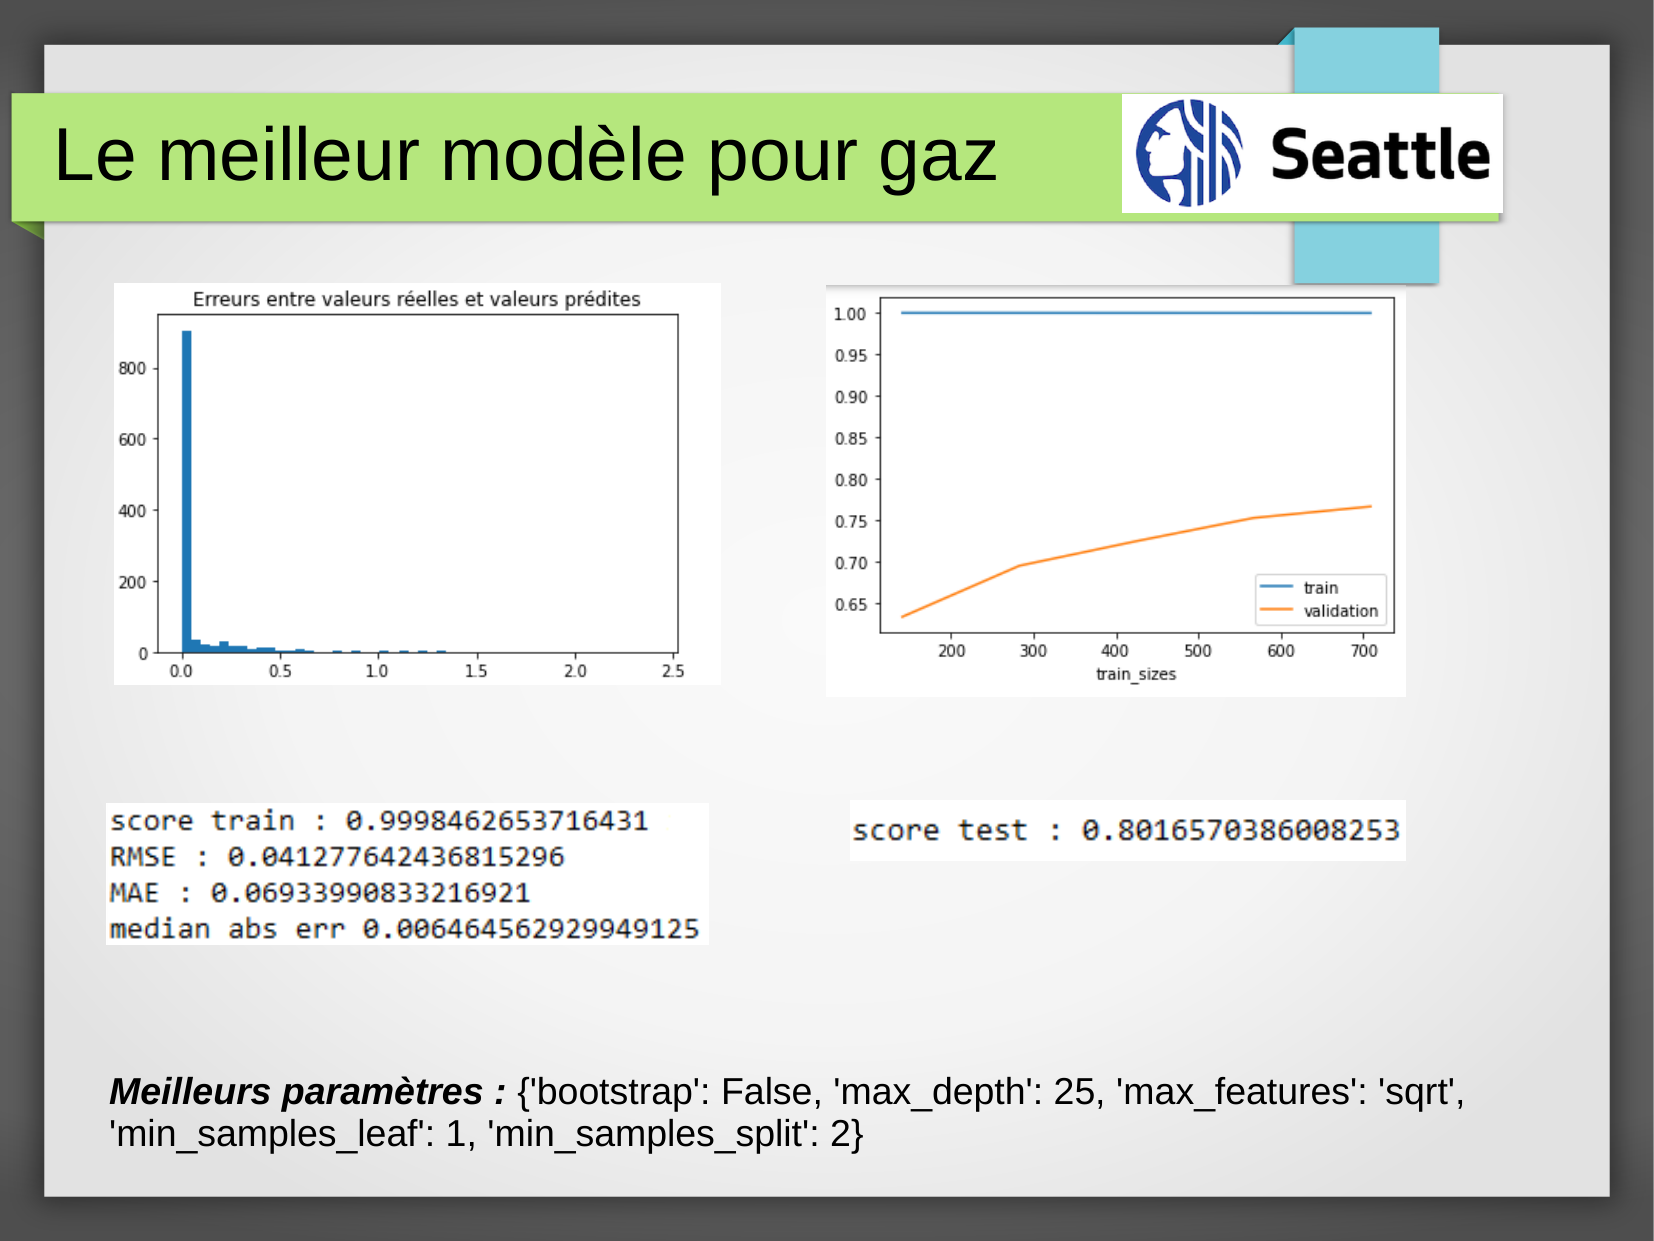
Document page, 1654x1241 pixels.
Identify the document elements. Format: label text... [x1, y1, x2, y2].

title Le meilleur modèle pour gaz [11, 95, 1193, 214]
text_box Meilleurs paramètres : {'bootstrap': False, 'max_depth': 25, 'max_features': 'sqrt', 'min_samples_leaf': 1, 'min_samples_split': 2} [94, 1062, 1524, 1162]
picture [0, 0, 1654, 1241]
